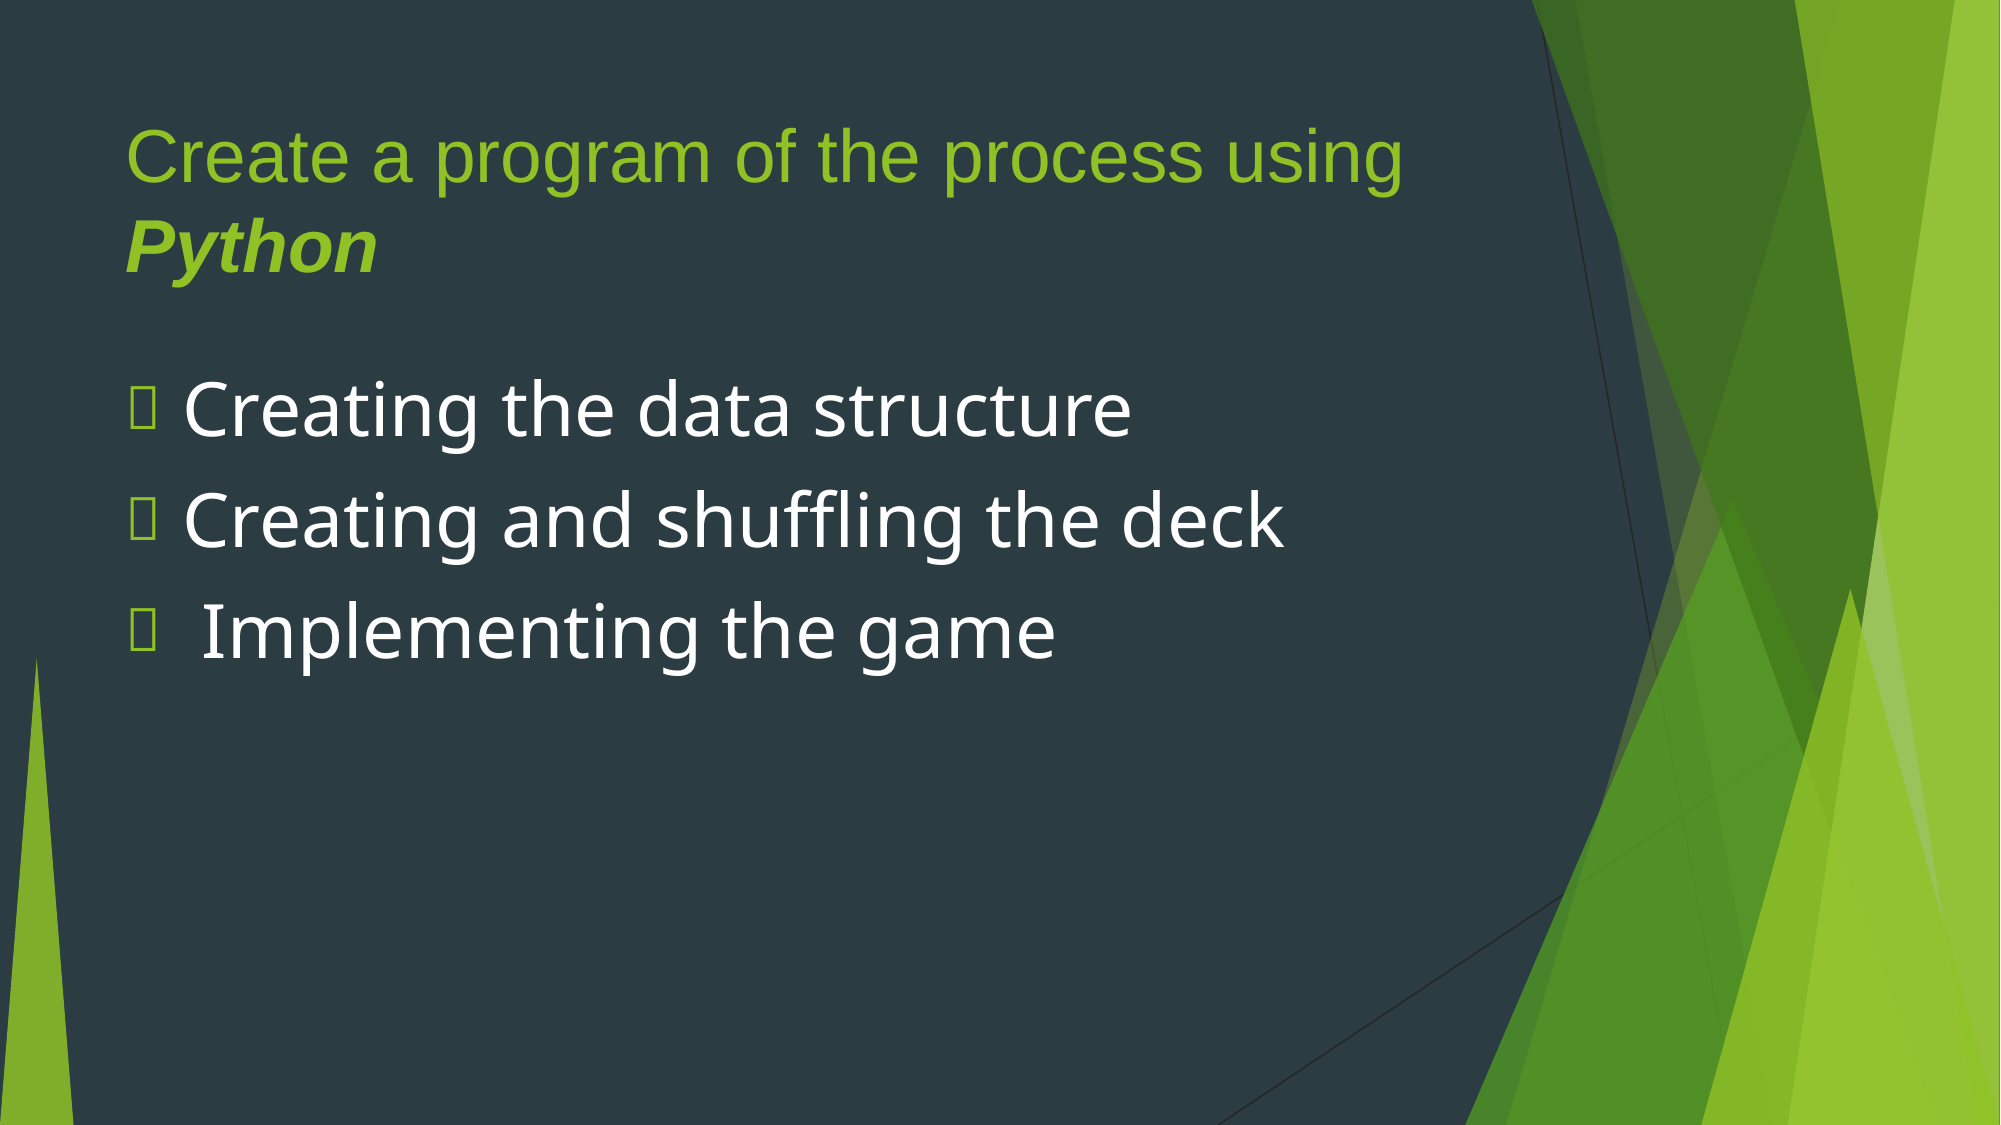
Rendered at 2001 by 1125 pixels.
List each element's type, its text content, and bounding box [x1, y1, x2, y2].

list Creating the data structure Creating and shuffling the deck Implementing the game [111, 354, 1804, 992]
title Create a program of the process using Python [111, 99, 1522, 317]
